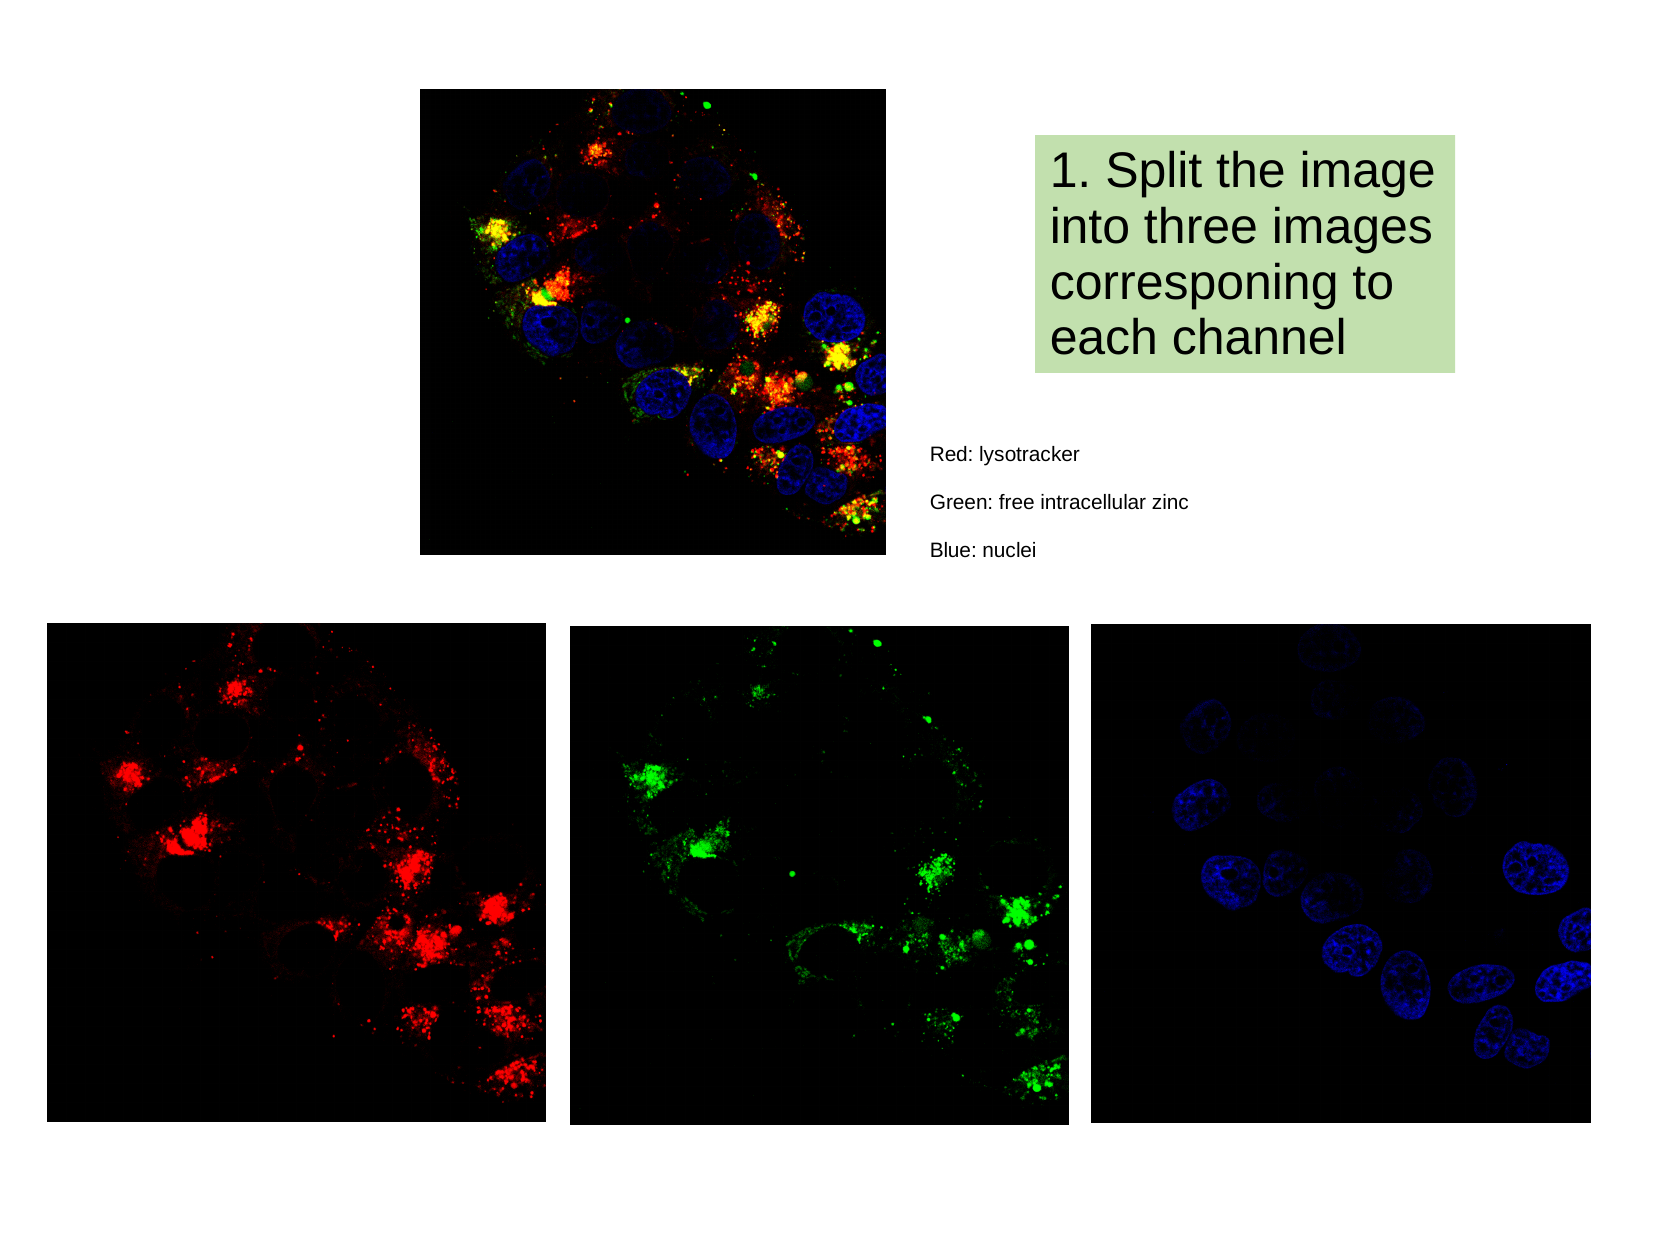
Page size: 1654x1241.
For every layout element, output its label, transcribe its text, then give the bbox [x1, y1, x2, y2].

picture [47, 623, 546, 1122]
picture [420, 89, 886, 556]
picture [1091, 624, 1591, 1123]
text_box 1. Split the image into three images corresponing to each channel [1035, 135, 1456, 349]
text_box Red: lysotracker Green: free intracellular zinc Blue: nuclei [915, 435, 1516, 646]
picture [570, 626, 1069, 1126]
